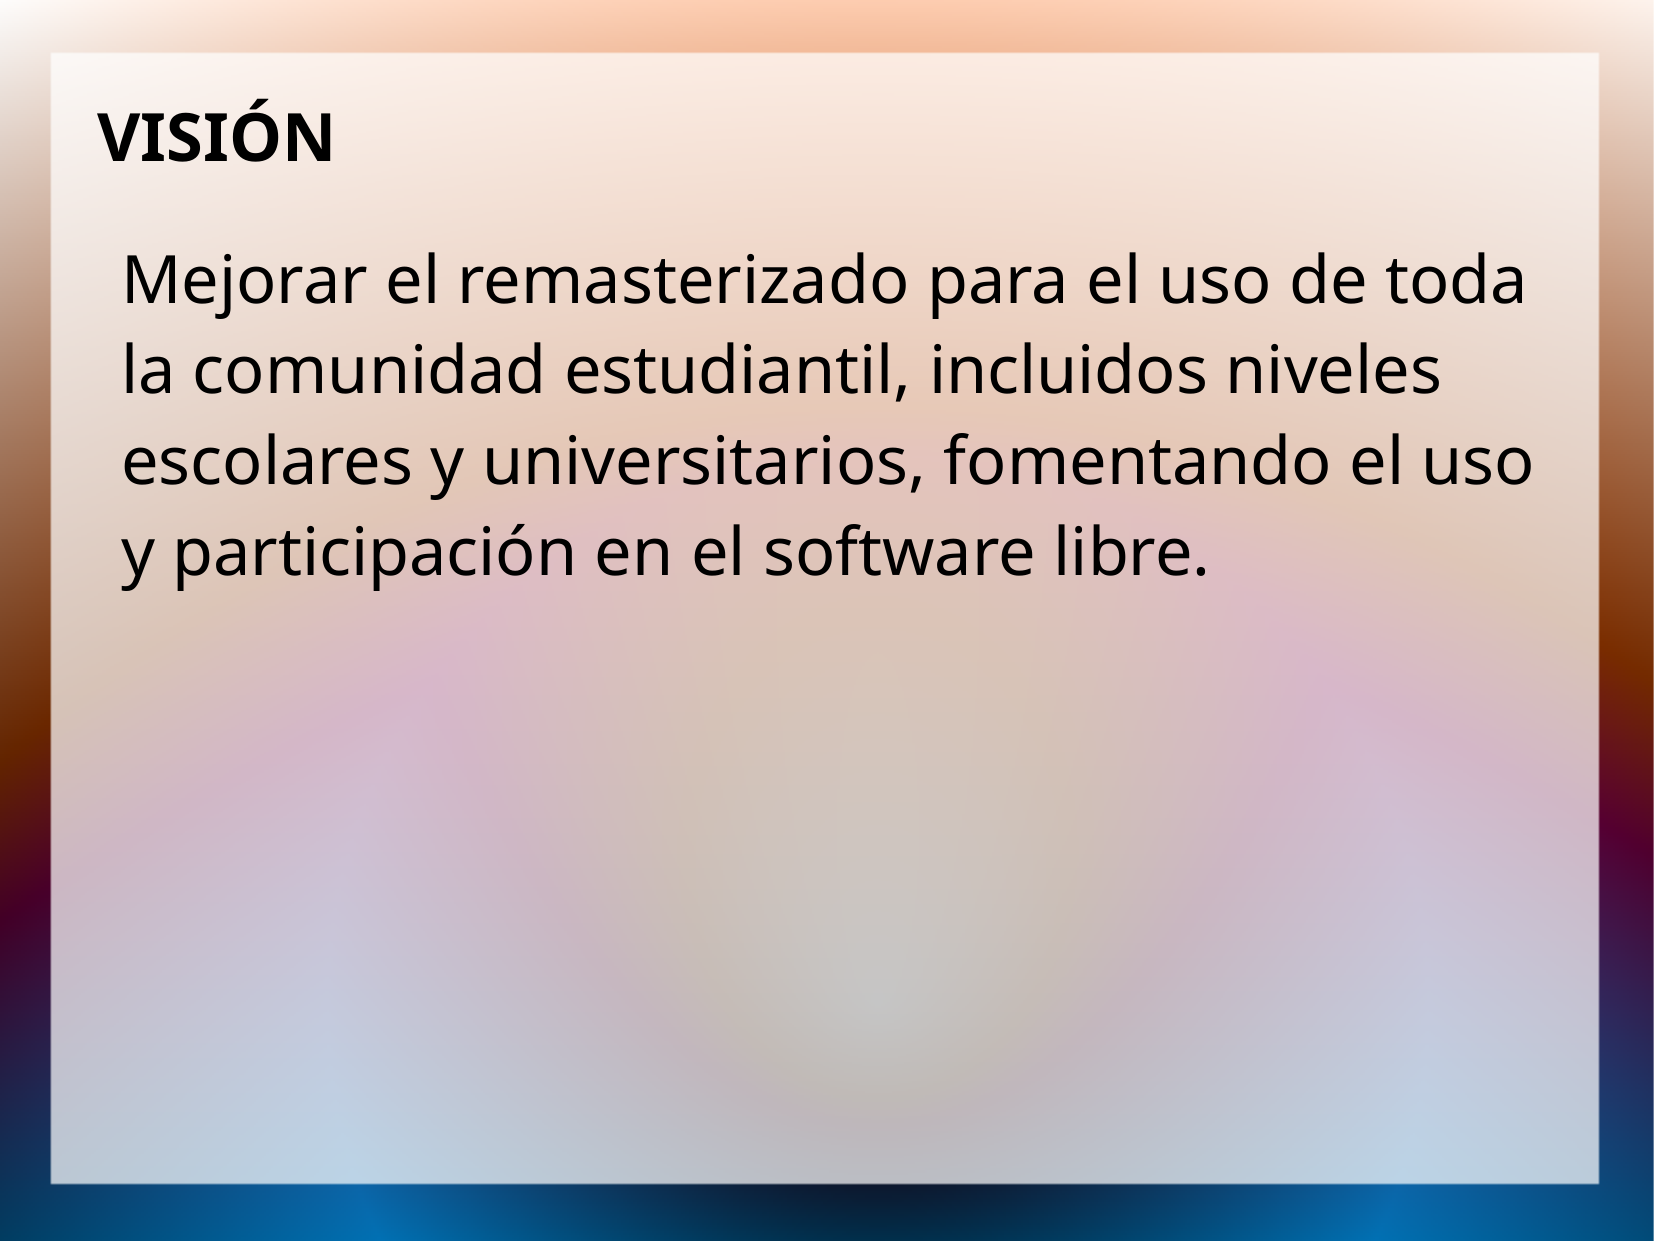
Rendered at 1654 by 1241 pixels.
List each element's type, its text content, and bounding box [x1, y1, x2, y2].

text_box Mejorar el remasterizado para el uso de toda la comunidad estudiantil, incluidos niveles escolares y universitarios, fomentando el uso y participación en el software libre. [106, 224, 1560, 1145]
text_box VISIÓN [82, 82, 1205, 190]
picture [0, 0, 1654, 1241]
